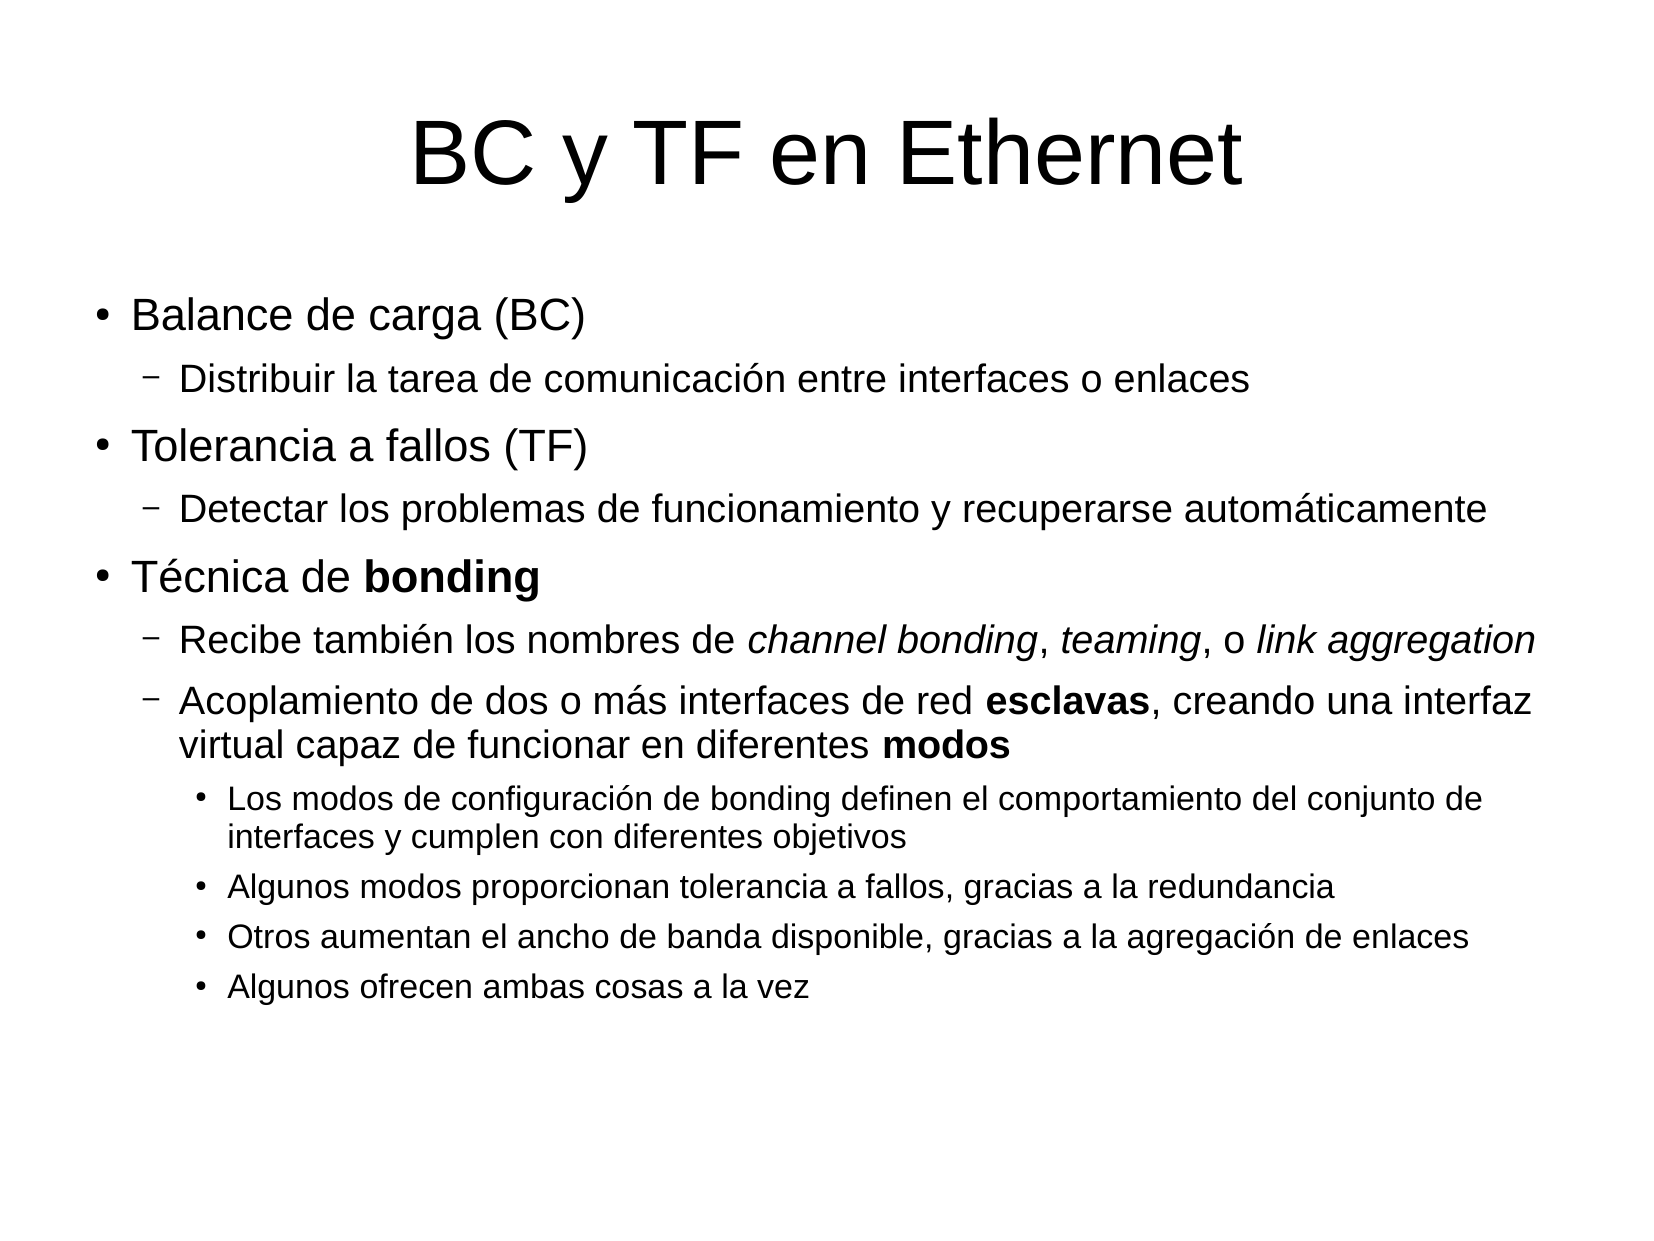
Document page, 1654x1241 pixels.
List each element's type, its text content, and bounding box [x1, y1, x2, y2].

list Balance de carga (BC) Distribuir la tarea de comunicación entre interfaces o enlaces Tolerancia a fallos (TF) Detectar los problemas de funcionamiento y recuperarse automáticamente Técnica de bonding Recibe también los nombres de channel bonding, teaming, o link aggregation Acoplamiento de dos o más interfaces de red esclavas, creando una interfaz virtual capaz de funcionar en diferentes modos Los modos de configuración de bonding definen el comportamiento del conjunto de interfaces y cumplen con diferentes objetivos Algunos modos proporcionan tolerancia a fallos, gracias a la redundancia Otros aumentan el ancho de banda disponible, gracias a la agregación de enlaces Algunos ofrecen ambas cosas a la vez [82, 290, 1571, 1010]
title BC y TF en Ethernet [82, 49, 1571, 257]
